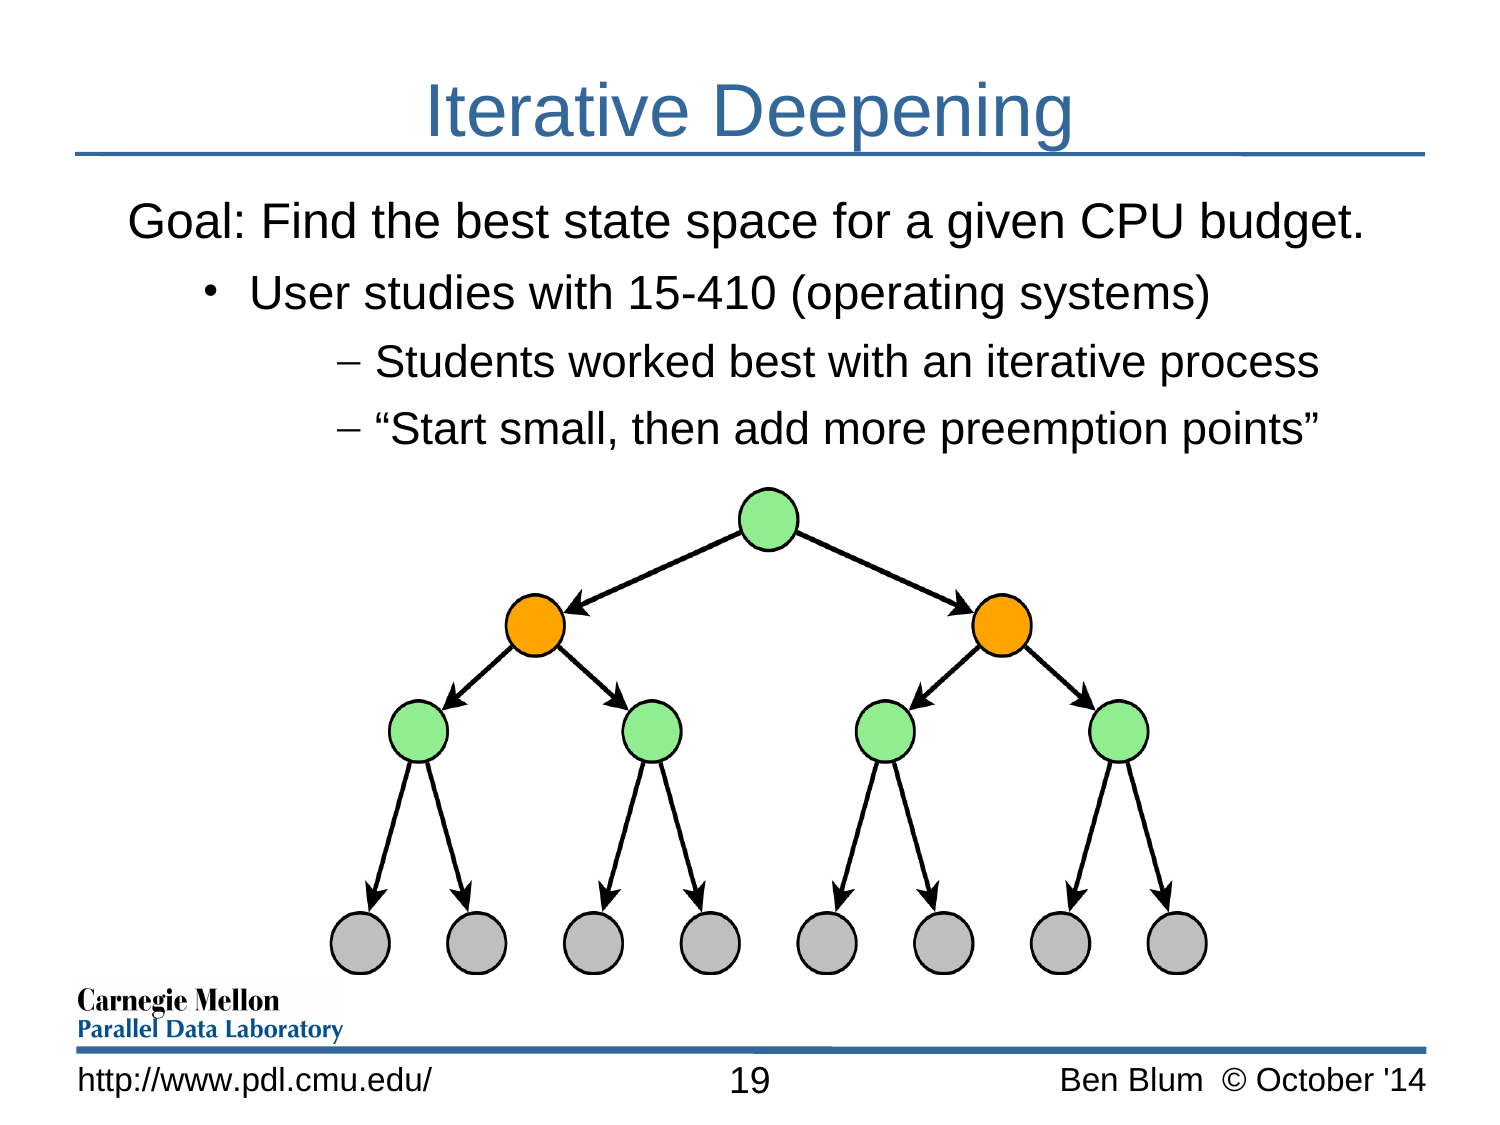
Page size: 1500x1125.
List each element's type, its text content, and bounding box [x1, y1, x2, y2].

list Goal: Find the best state space for a given CPU budget. User studies with 15-410 (operating systems) Students worked best with an iterative process “Start small, then add more preemption points” [112, 181, 1426, 938]
title Iterative Deepening [112, 49, 1388, 163]
picture [300, 938, 1238, 976]
picture [77, 979, 343, 1044]
